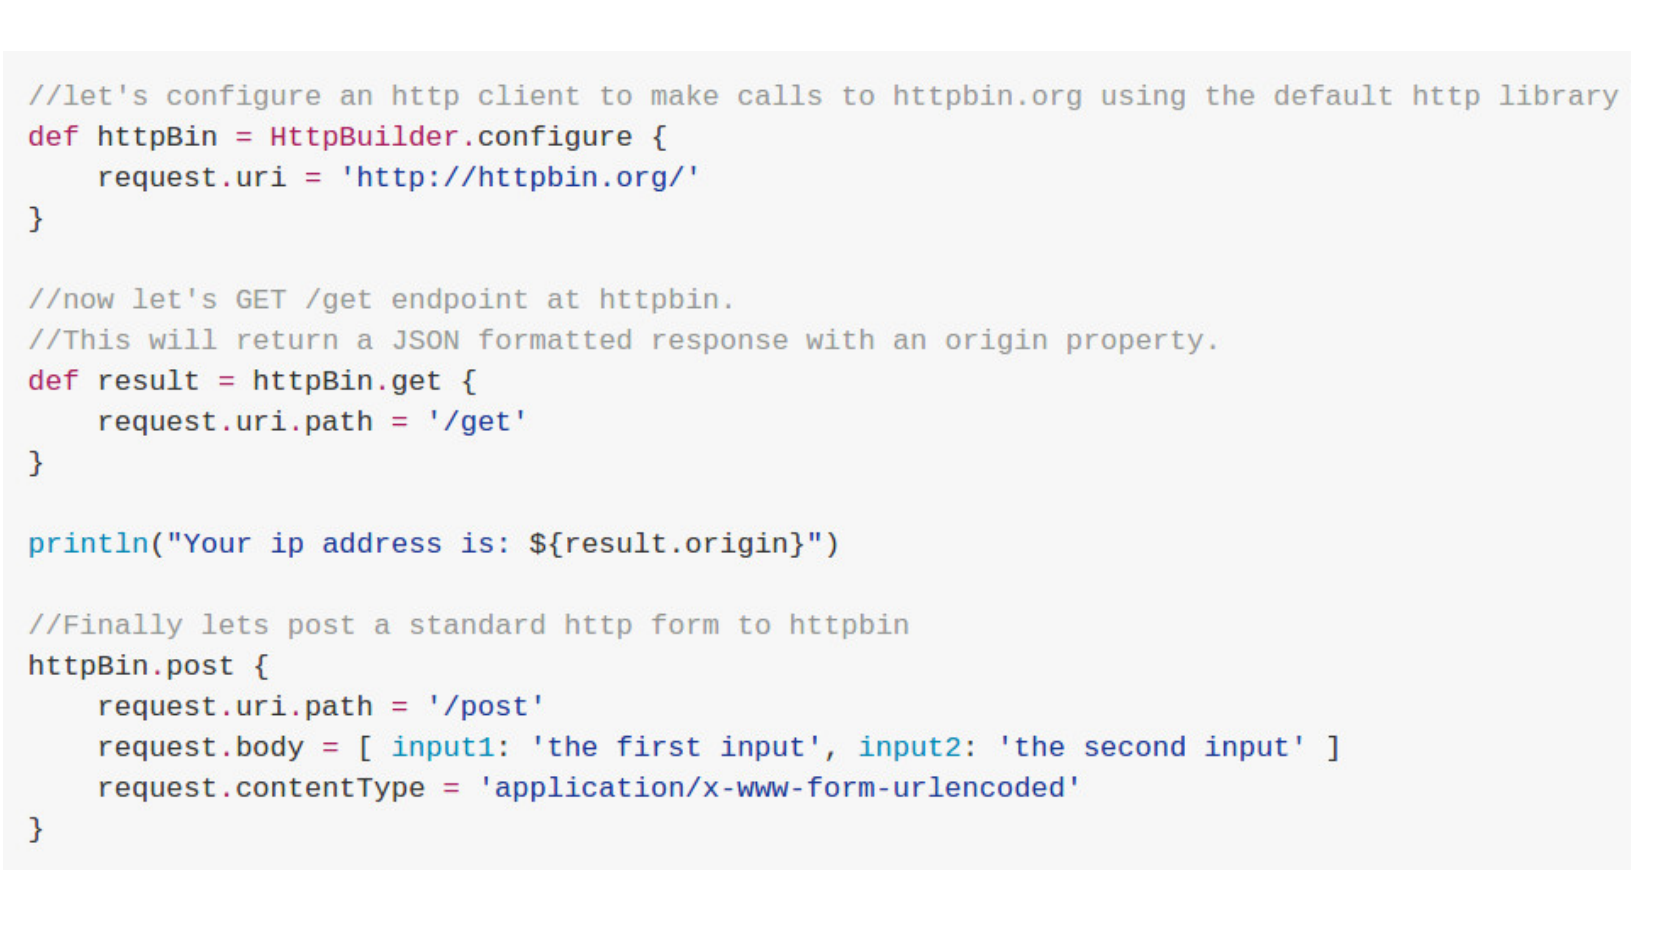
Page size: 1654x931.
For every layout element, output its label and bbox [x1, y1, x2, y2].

picture [3, 51, 1631, 871]
